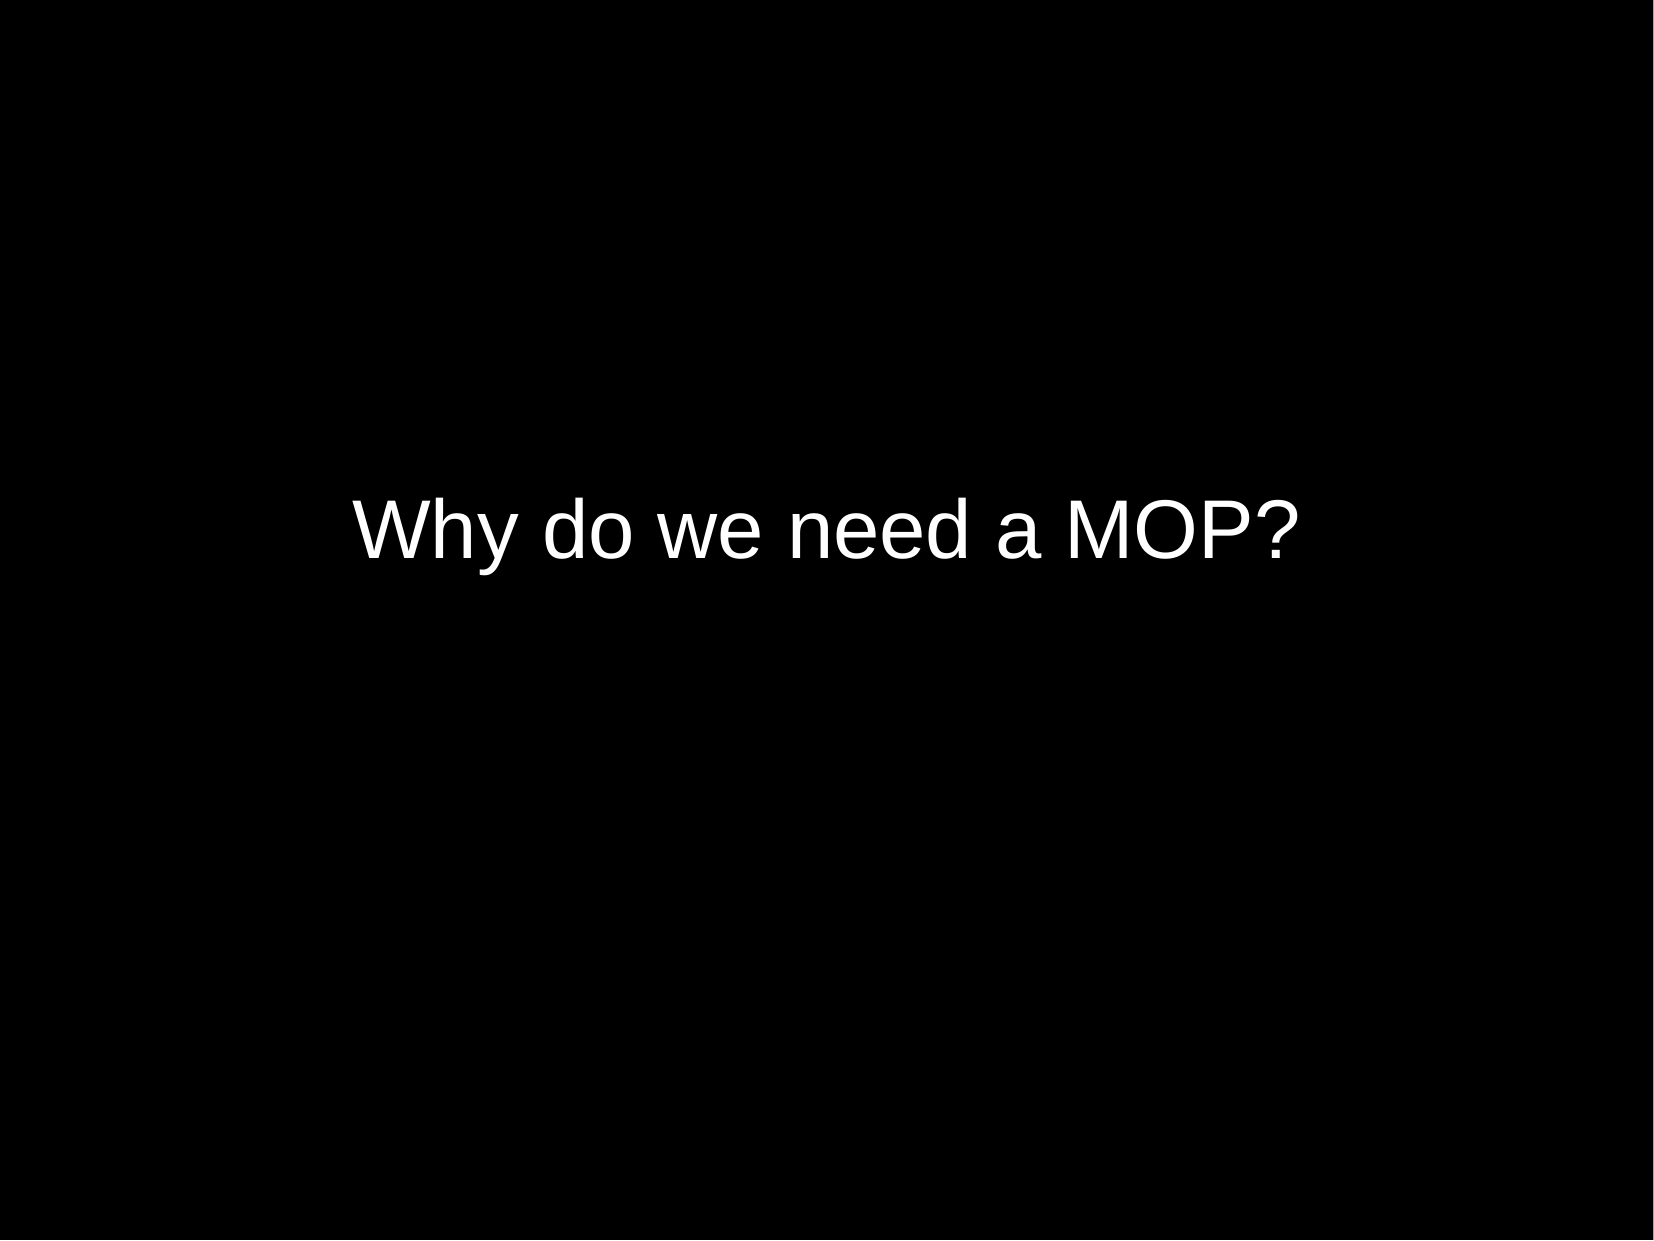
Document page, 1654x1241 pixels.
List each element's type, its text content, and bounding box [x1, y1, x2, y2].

subtitle Why do we need a MOP? [82, 49, 1571, 1010]
